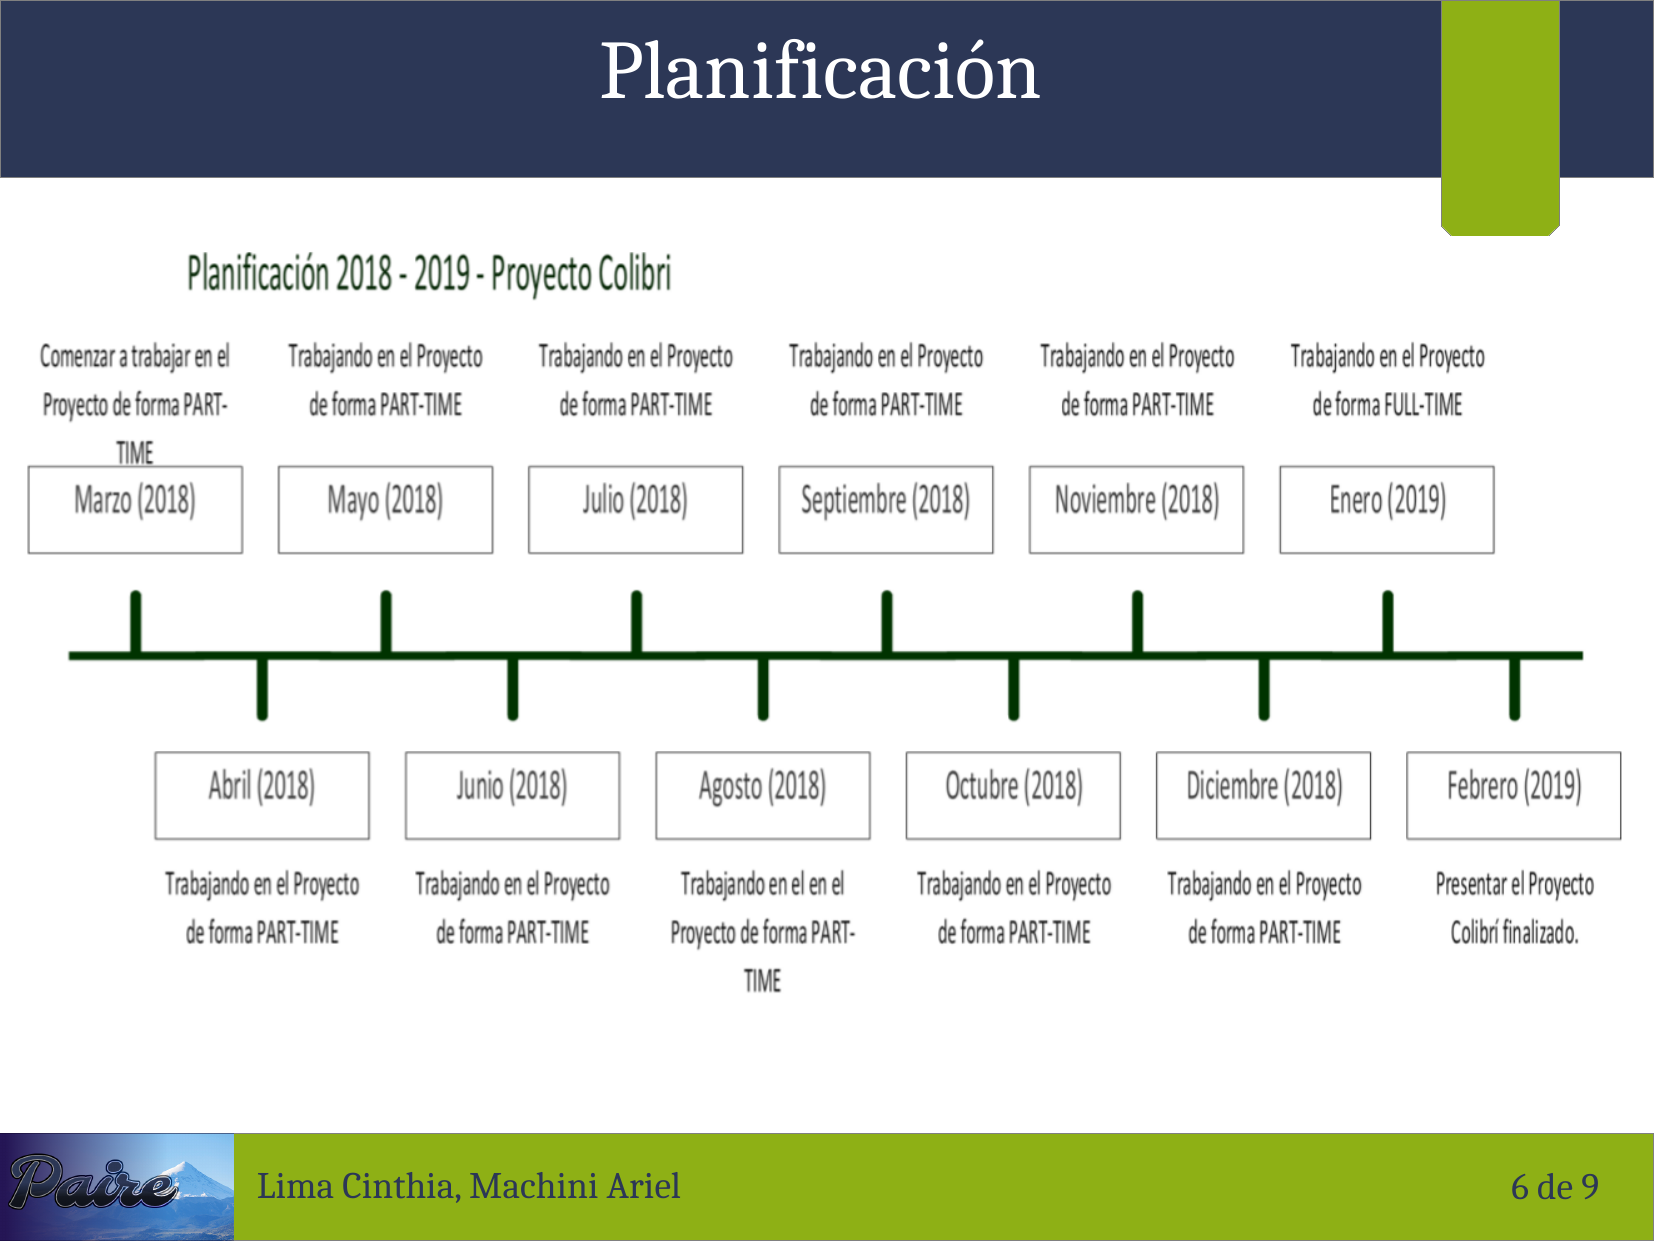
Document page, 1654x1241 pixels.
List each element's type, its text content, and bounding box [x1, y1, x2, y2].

text_box [234, 1133, 1654, 1241]
text_box Planificación [342, 15, 1300, 130]
text_box [0, 0, 1654, 236]
text_box <number> de 9 [1488, 1158, 1654, 1241]
text_box Lima Cinthia, Machini Ariel [242, 1157, 715, 1217]
picture [0, 1133, 234, 1241]
picture [20, 236, 1634, 1004]
